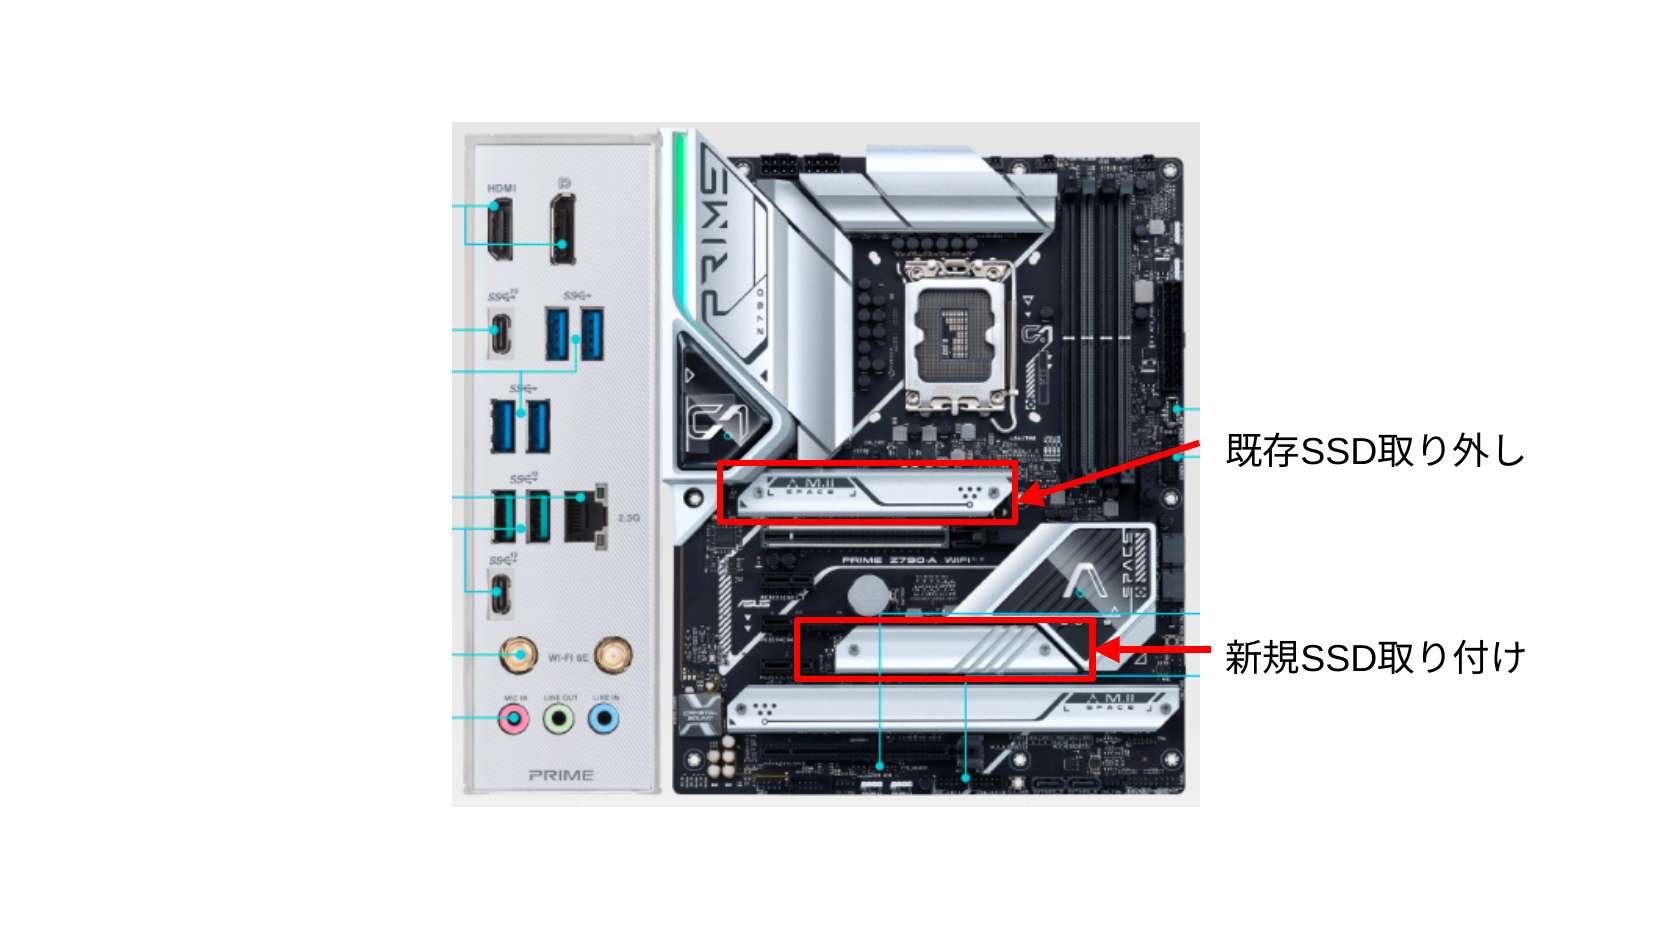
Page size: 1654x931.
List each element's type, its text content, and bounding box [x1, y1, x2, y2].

picture [723, 466, 1012, 519]
picture [452, 122, 1200, 807]
text_box 既存SSD取り外し [1210, 413, 1595, 503]
text_box 新規SSD取り付け [1210, 620, 1595, 710]
picture [800, 623, 1089, 676]
